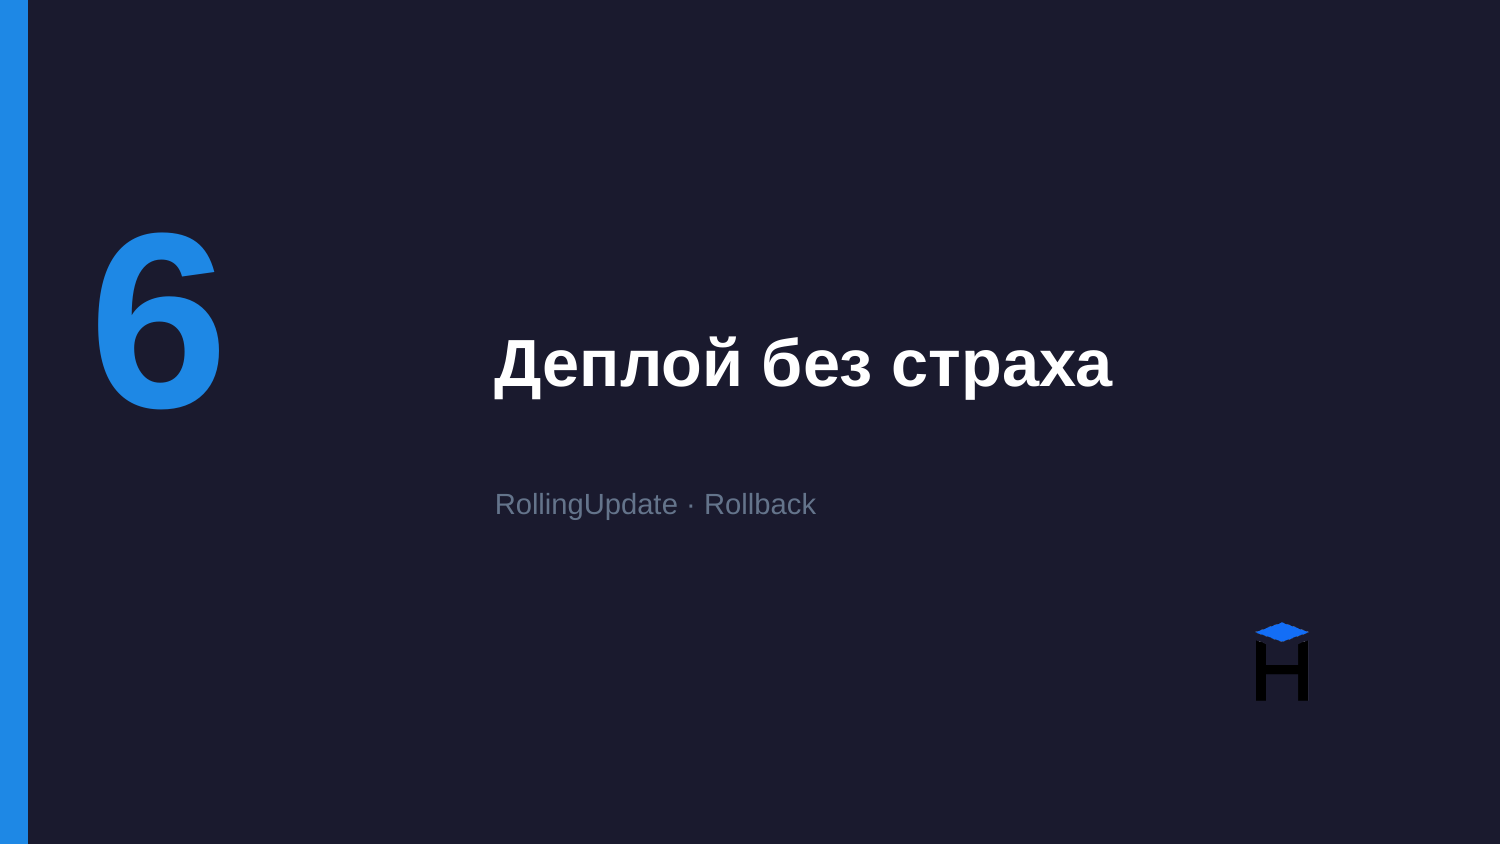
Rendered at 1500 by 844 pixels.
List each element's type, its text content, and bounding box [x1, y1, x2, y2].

text_box Деплой без страха [479, 269, 1455, 450]
text_box RollingUpdate · Rollback [479, 464, 1455, 540]
text_box [0, 0, 27, 844]
picture [1255, 622, 1309, 701]
text_box 6 [74, 119, 525, 495]
